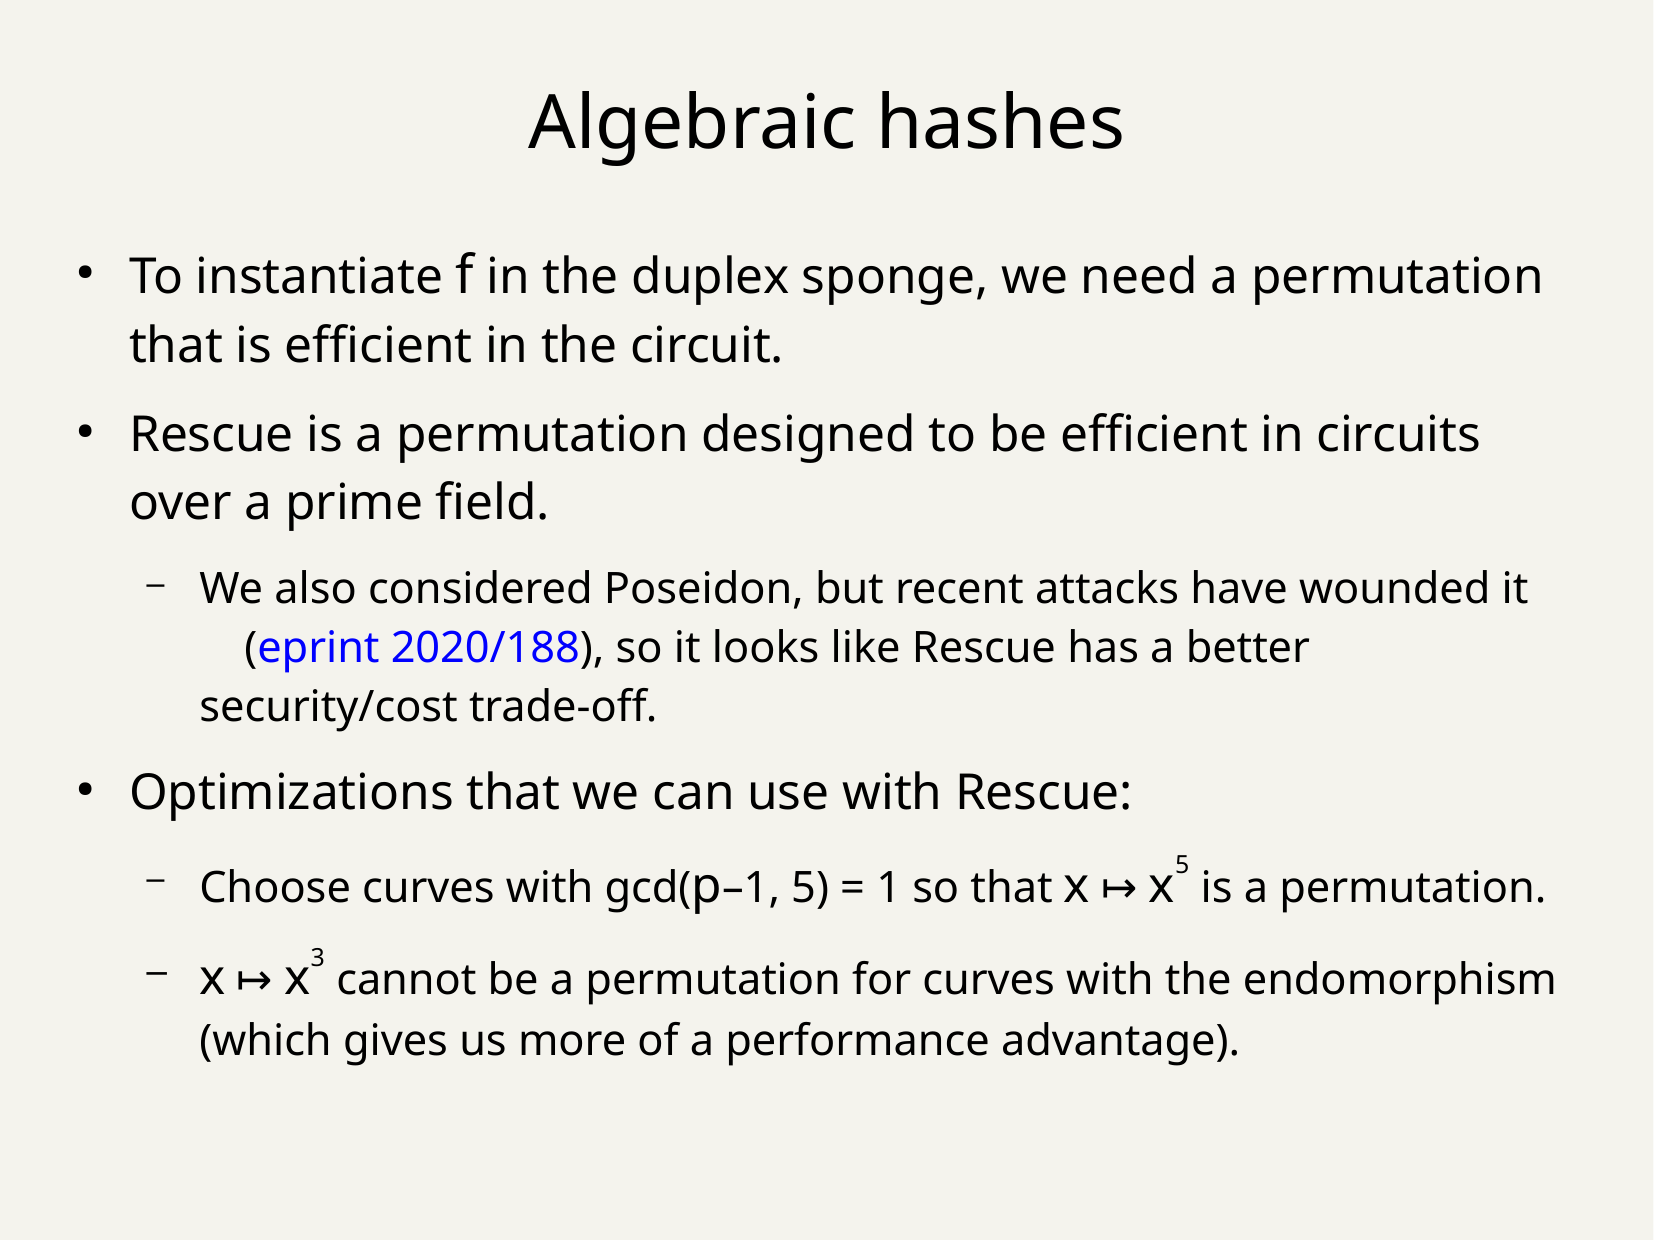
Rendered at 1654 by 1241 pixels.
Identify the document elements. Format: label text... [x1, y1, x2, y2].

title Algebraic hashes [82, 49, 1571, 189]
list To instantiate f in the duplex sponge, we need a permutation that is efficient in the circuit. Rescue is a permutation designed to be efficient in circuits over a prime field. We also considered Poseidon, but recent attacks have wounded it (eprint 2020/188), so it looks like Rescue has a better security/cost trade-off. Optimizations that we can use with Rescue: Choose curves with gcd(p–1, 5) = 1 so that x ↦ x5 is a permutation. x ↦ x3 cannot be a permutation for curves with the endomorphism (which gives us more of a performance advantage). [59, 236, 1560, 1111]
